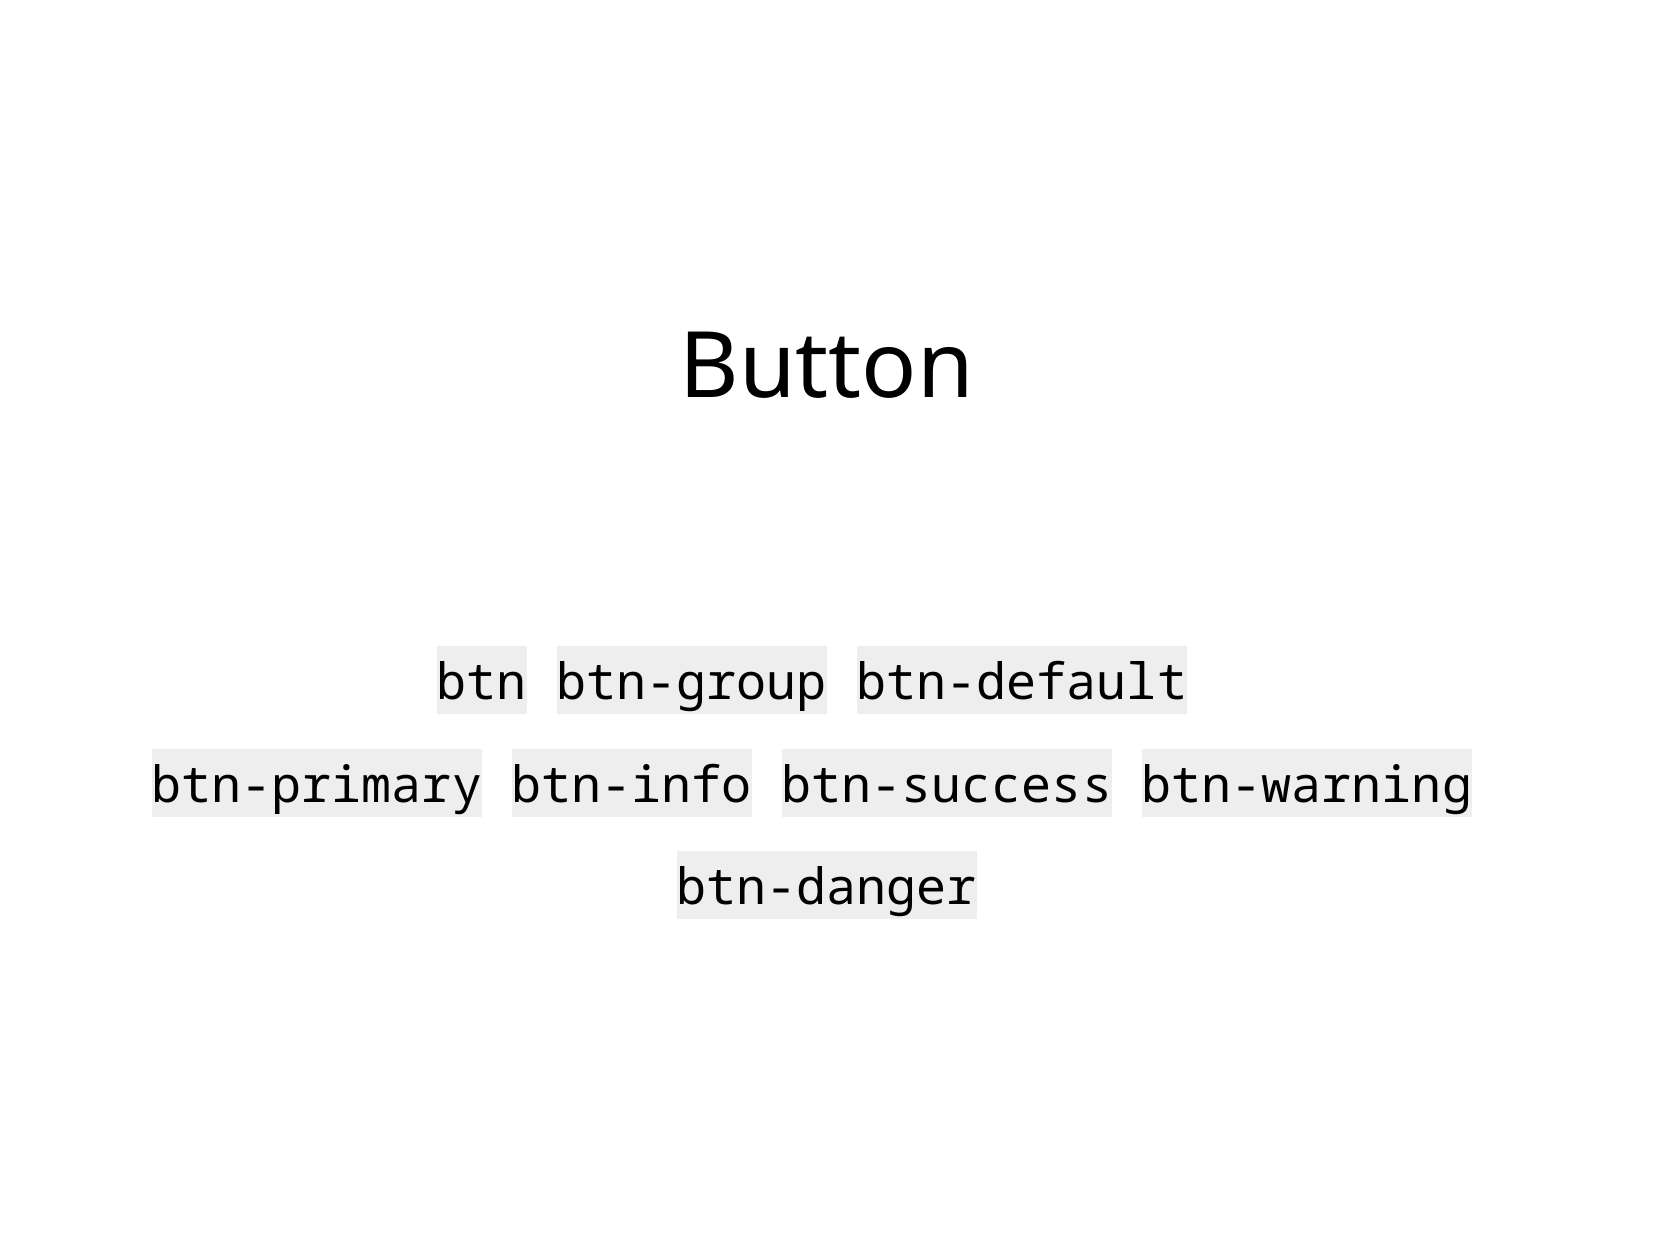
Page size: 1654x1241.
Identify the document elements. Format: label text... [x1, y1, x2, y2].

title Button btn btn-group btn-default btn-primary btn-info btn-success btn-warning btn-danger [82, 301, 1571, 855]
